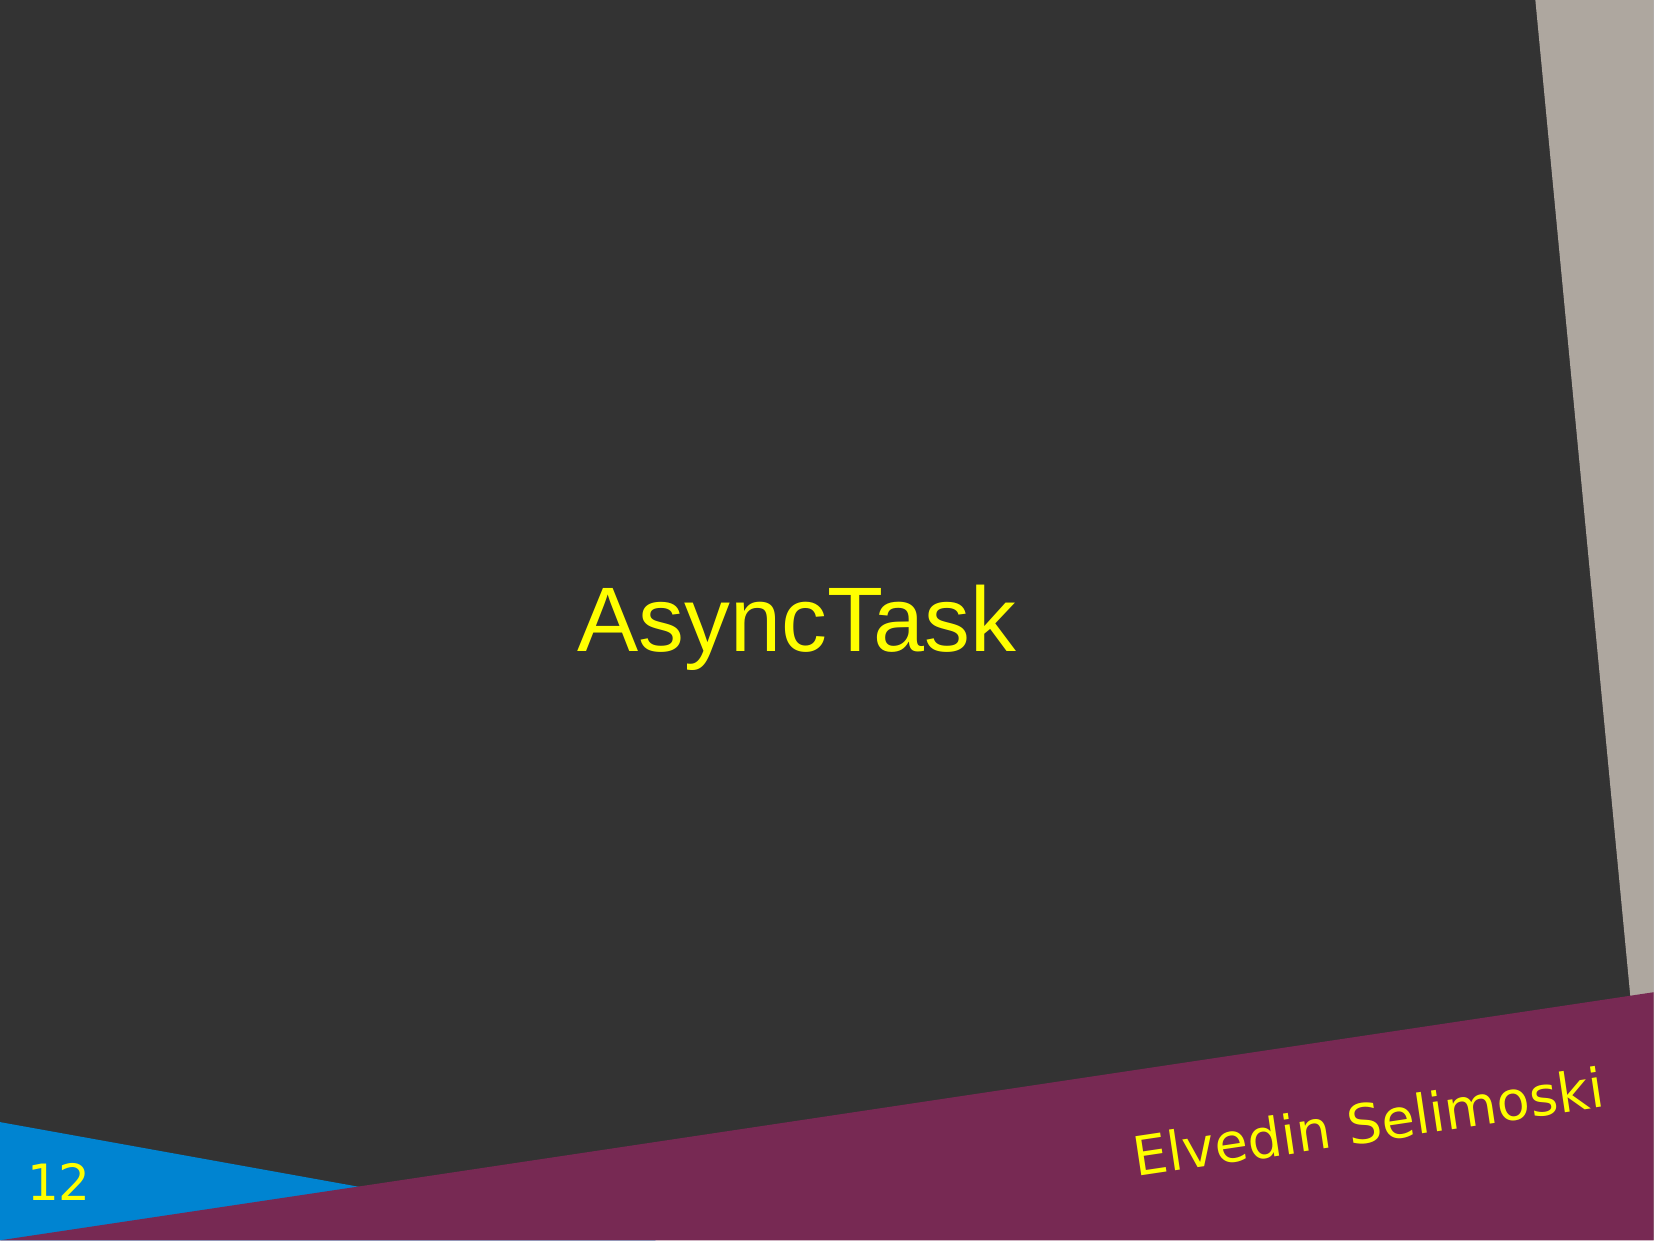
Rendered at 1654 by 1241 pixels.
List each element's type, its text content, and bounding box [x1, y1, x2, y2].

text_box Elvedin Selimoski [1052, 1015, 1629, 1239]
title AsyncTask [53, 407, 1542, 833]
